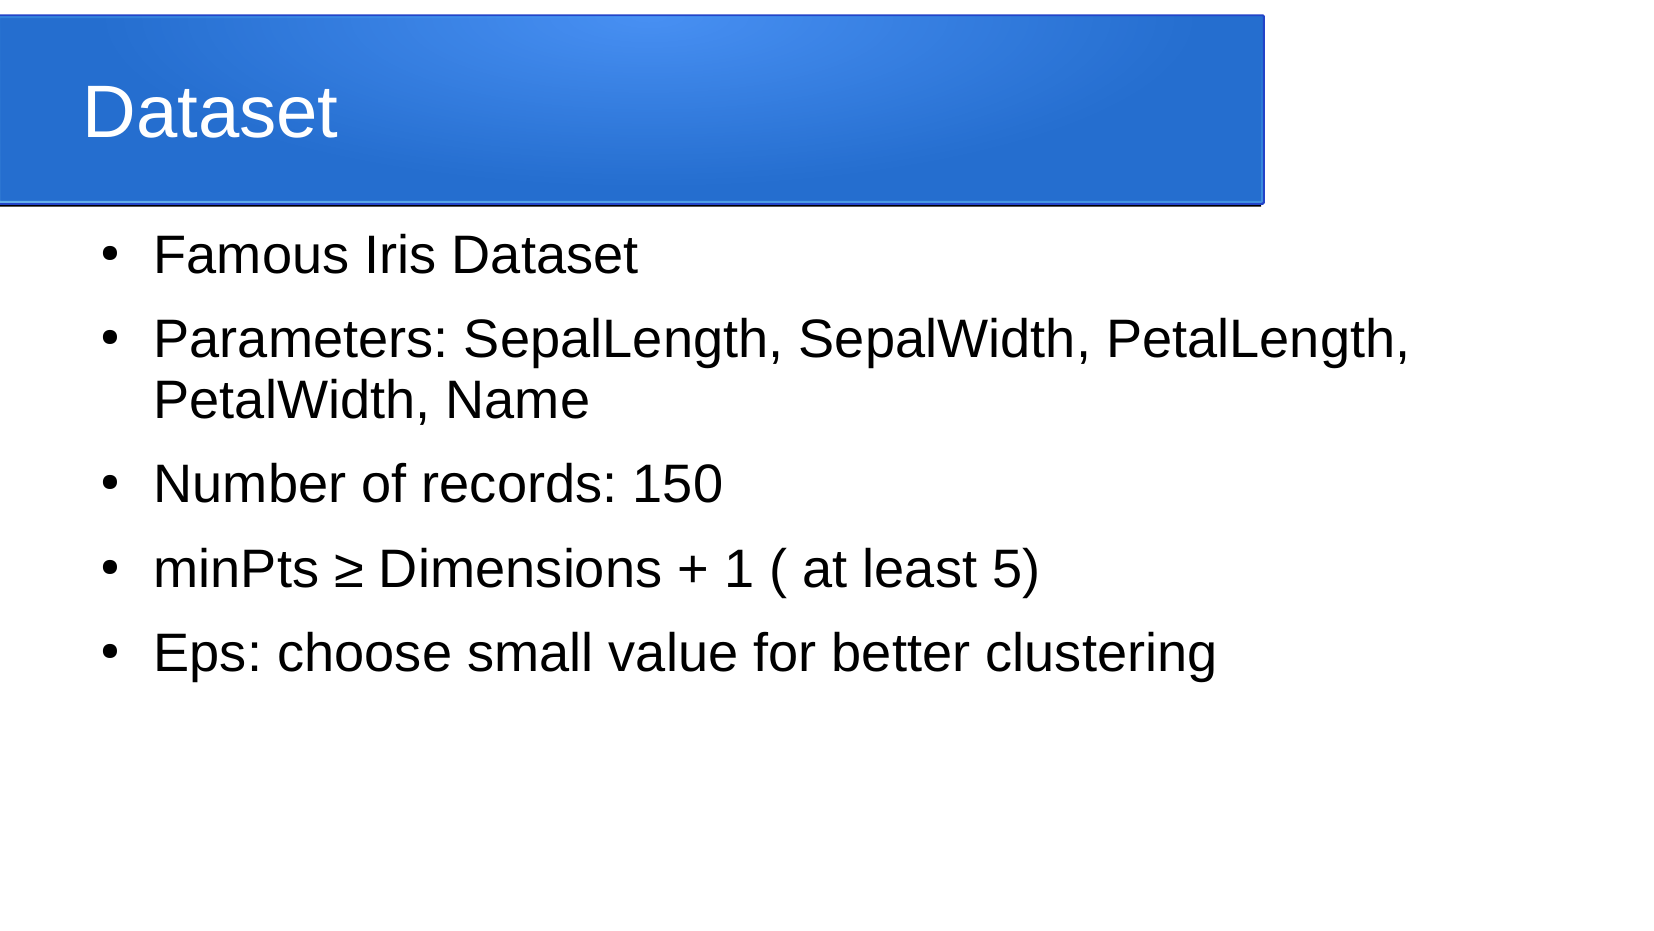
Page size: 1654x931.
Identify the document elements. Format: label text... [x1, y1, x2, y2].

list Famous Iris Dataset Parameters: SepalLength, SepalWidth, PetalLength, PetalWidth, Name Number of records: 150 minPts ≥ Dimensions + 1 ( at least 5) Eps: choose small value for better clustering [82, 224, 1571, 764]
title Dataset [82, 35, 1235, 189]
